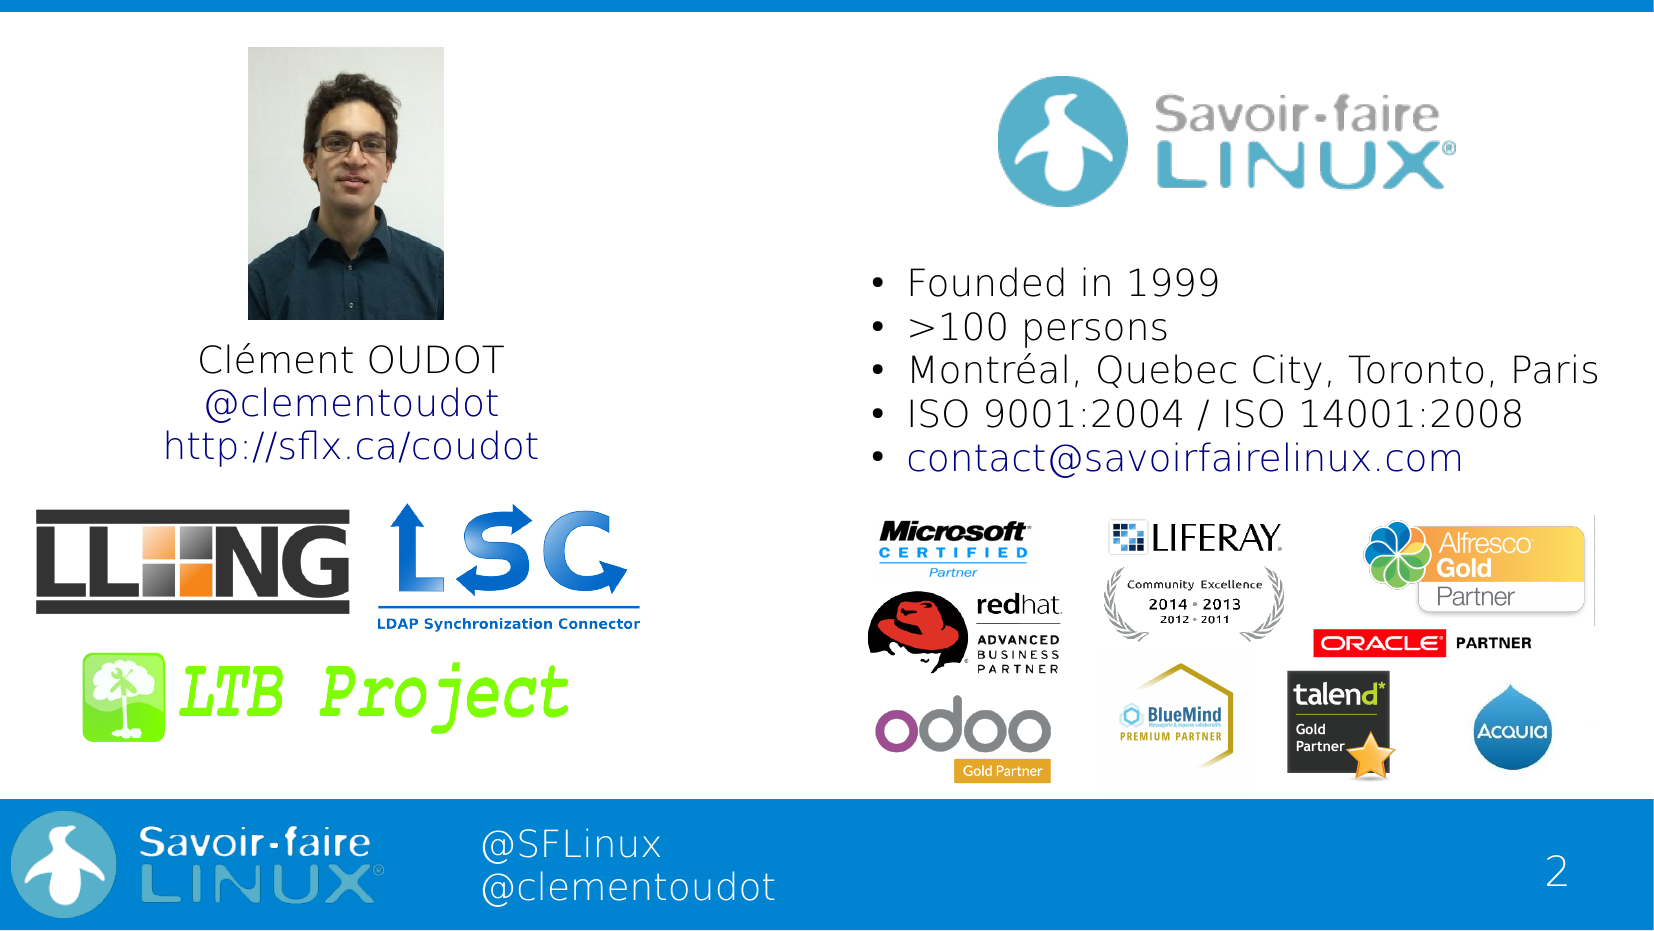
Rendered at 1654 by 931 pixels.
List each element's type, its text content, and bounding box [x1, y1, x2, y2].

picture [11, 811, 384, 918]
picture [874, 519, 1036, 579]
picture [366, 496, 650, 638]
picture [863, 685, 1063, 793]
picture [28, 501, 354, 621]
text_box Clément OUDOT @clementoudot http://sflx.ca/coudot [147, 330, 555, 478]
picture [1100, 647, 1251, 798]
picture [248, 47, 444, 321]
picture [72, 649, 579, 745]
picture [998, 76, 1456, 207]
picture [1104, 515, 1595, 786]
picture [867, 590, 1063, 674]
text_box Founded in 1999 >100 persons Montréal, Quebec City, Toronto, Paris ISO 9001:2004 / ISO 14001:2008 contact@savoirfairelinux.com [856, 254, 1616, 490]
